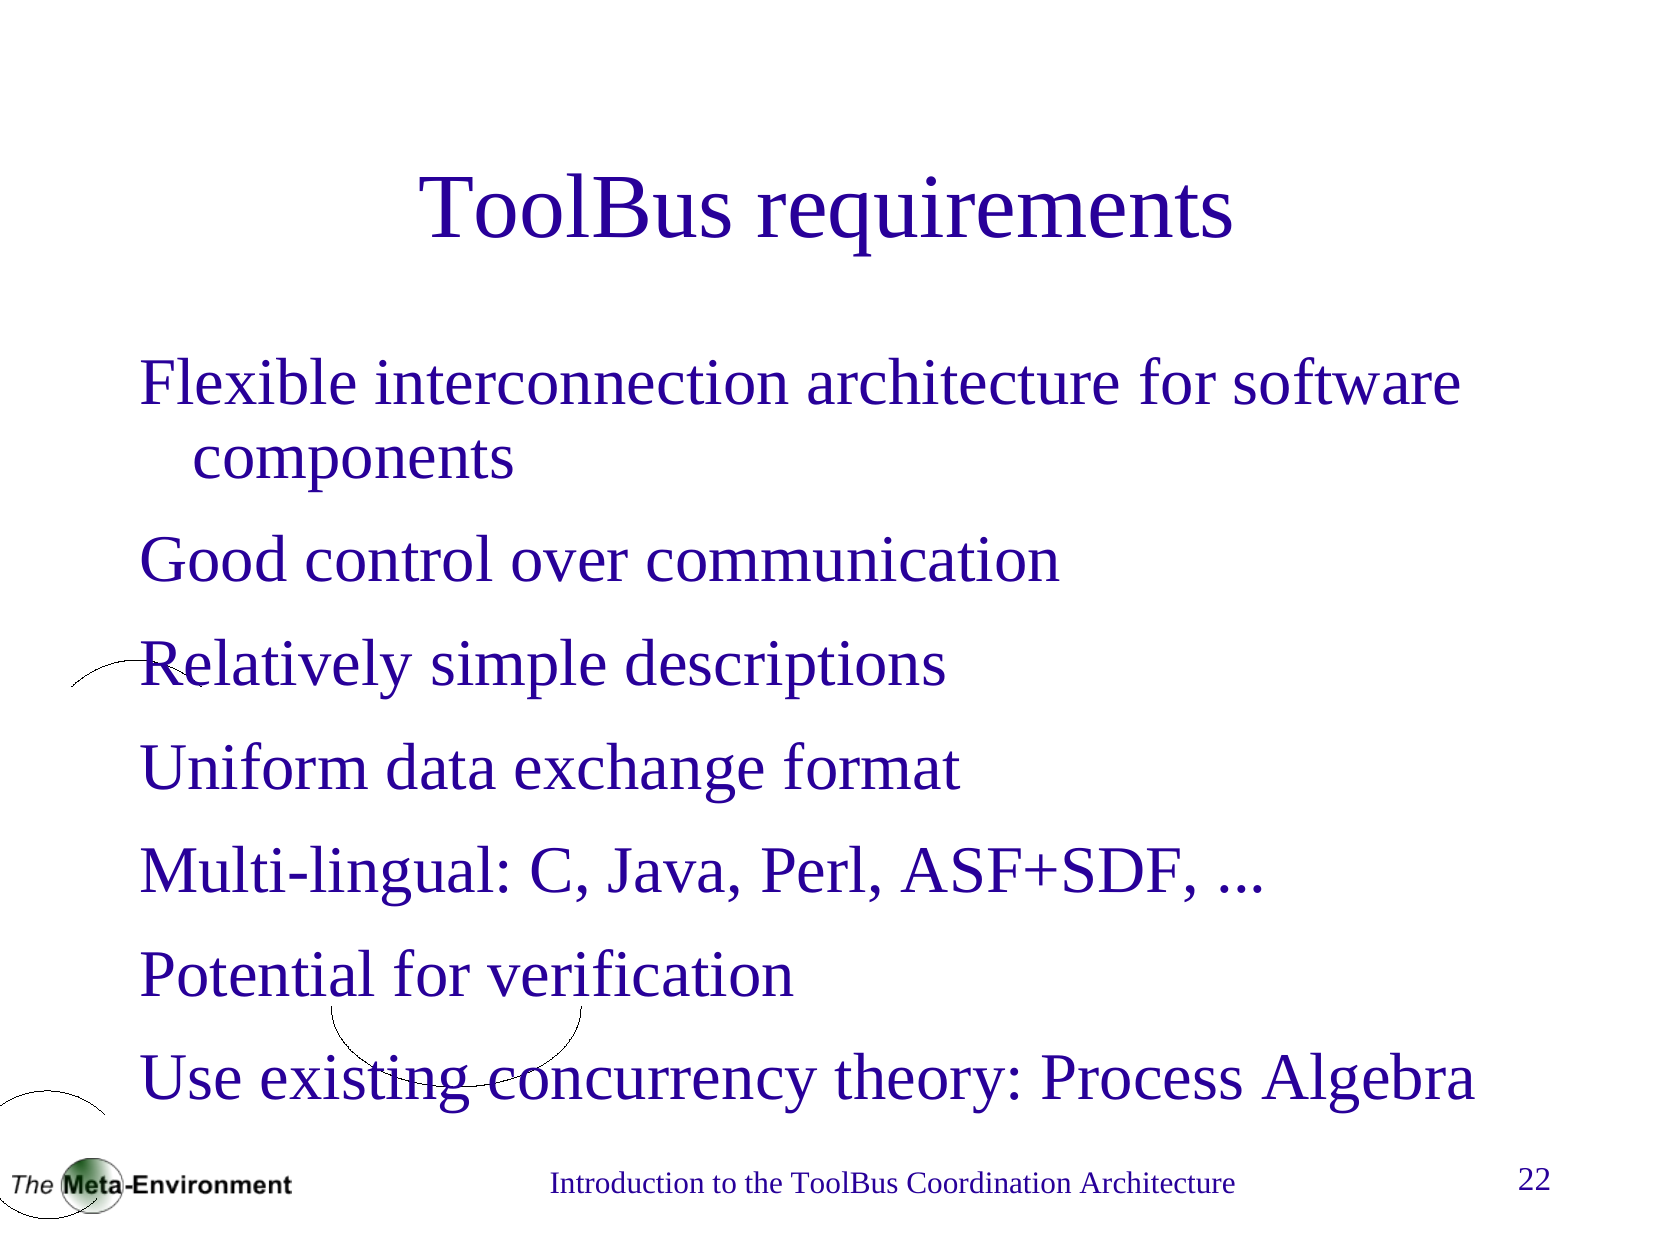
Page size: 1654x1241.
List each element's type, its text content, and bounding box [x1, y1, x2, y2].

title ToolBus requirements [121, 102, 1534, 311]
picture [12, 1158, 292, 1214]
list Flexible interconnection architecture for software components Good control over communication Relatively simple descriptions Uniform data exchange format Multi-lingual: C, Java, Perl, ASF+SDF, ... Potential for verification Use existing concurrency theory: Process Algebra [121, 344, 1534, 1166]
